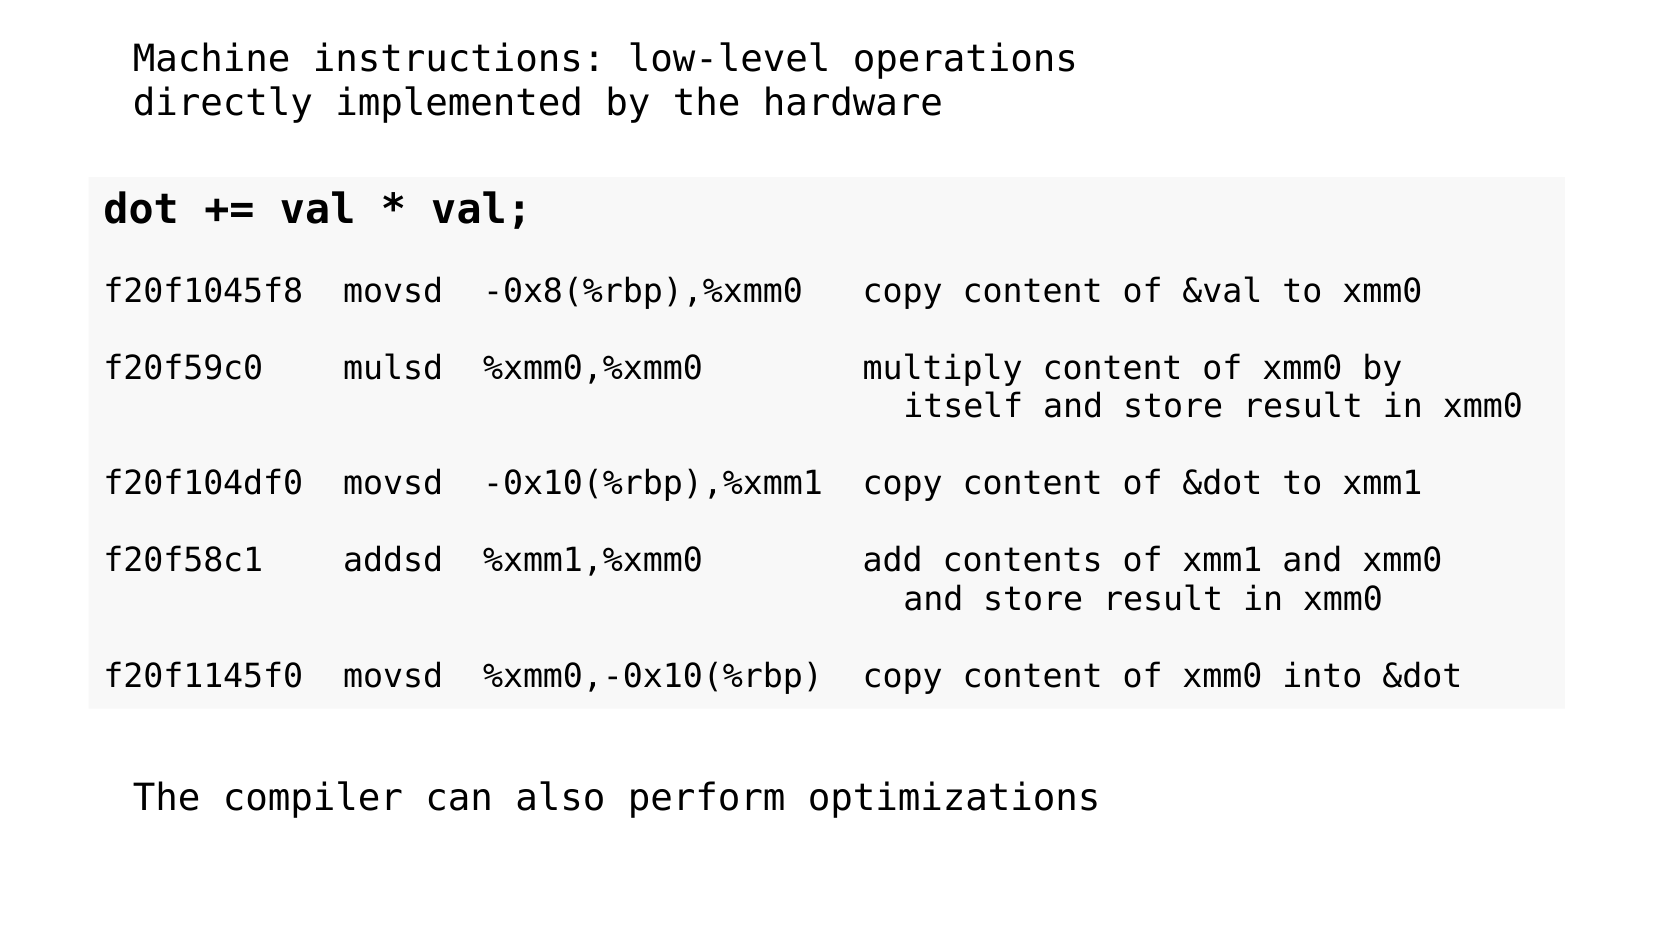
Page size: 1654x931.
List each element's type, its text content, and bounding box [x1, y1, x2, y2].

text_box Machine instructions: low-level operations directly implemented by the hardware [118, 29, 1241, 132]
text_box The compiler can also perform optimizations [118, 768, 1182, 827]
text_box dot += val * val; f20f1045f8 movsd -0x8(%rbp),%xmm0 copy content of &val to xmm0 f20f59c0 mulsd %xmm0,%xmm0 multiply content of xmm0 by itself and store result in xmm0 f20f104df0 movsd -0x10(%rbp),%xmm1 copy content of &dot to xmm1 f20f58c1 addsd %xmm1,%xmm0 add contents of xmm1 and xmm0 and store result in xmm0 f20f1145f0 movsd %xmm0,-0x10(%rbp) copy content of xmm0 into &dot [88, 177, 1565, 709]
